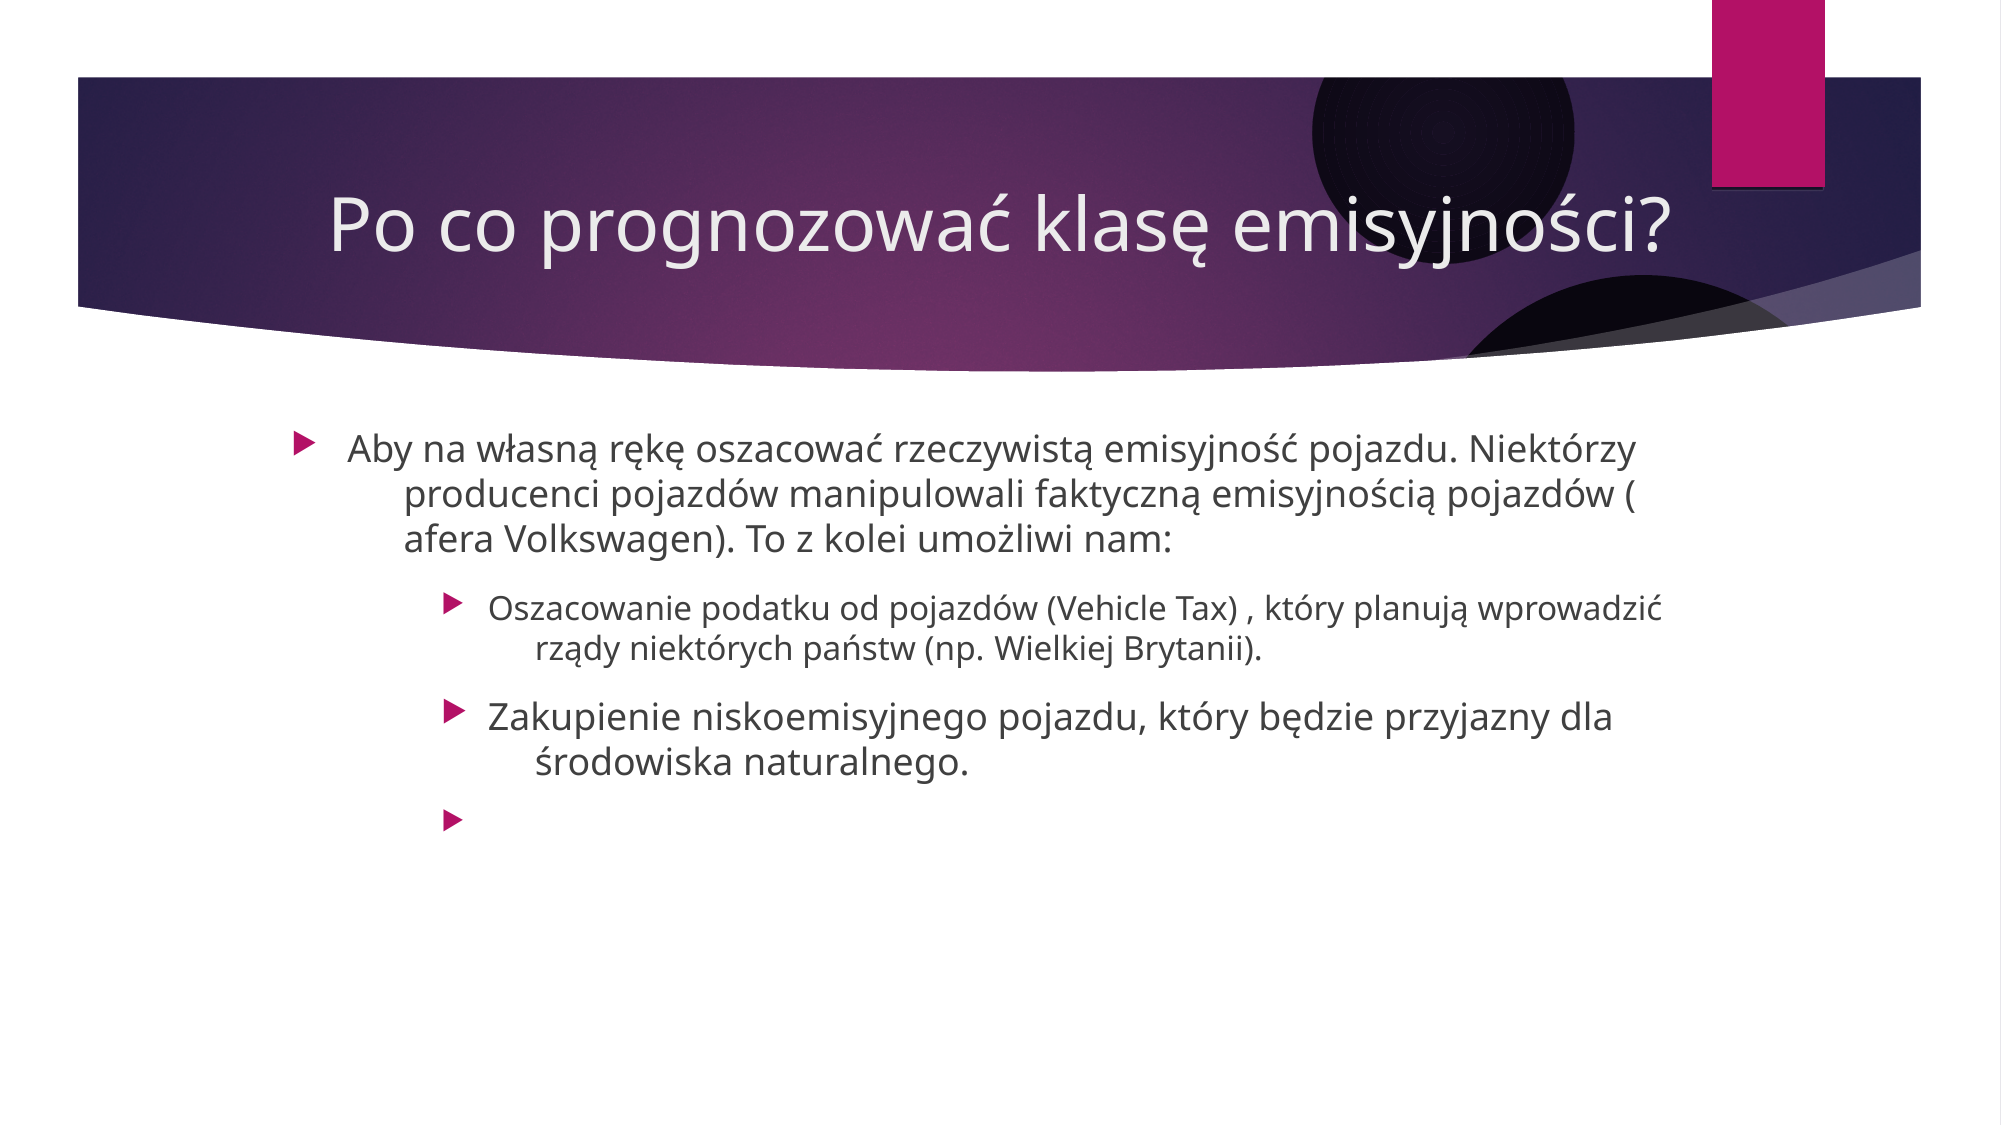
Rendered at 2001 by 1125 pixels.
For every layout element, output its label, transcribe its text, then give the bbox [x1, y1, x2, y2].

list Aby na własną rękę oszacować rzeczywistą emisyjność pojazdu. Niektórzy producenci pojazdów manipulowali faktyczną emisyjnością pojazdów (afera Volkswagen). To z kolei umożliwi nam: Oszacowanie podatku od pojazdów (Vehicle Tax) , który planują wprowadzić rządy niektórych państw (np. Wielkiej Brytanii). Zakupienie niskoemisyjnego pojazdu, który będzie przyjazny dla środowiska naturalnego. [276, 417, 1724, 811]
title Po co prognozować klasę emisyjności? [263, 127, 1737, 315]
